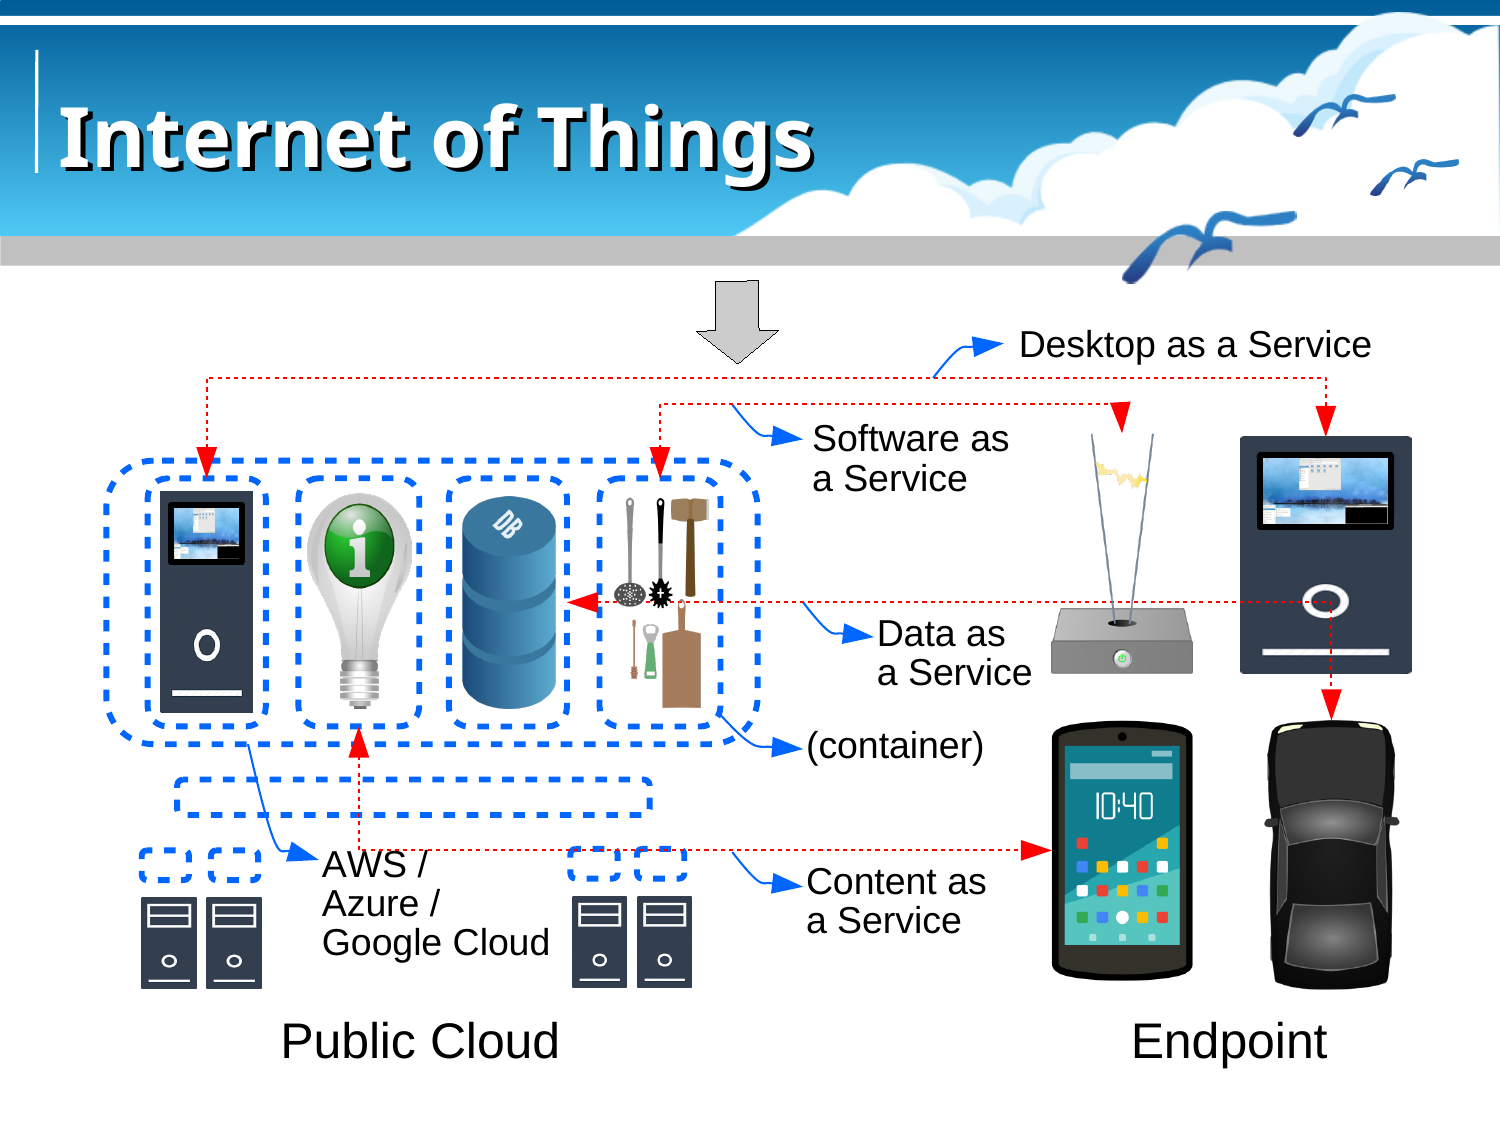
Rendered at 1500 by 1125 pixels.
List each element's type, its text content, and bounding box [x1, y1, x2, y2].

text_box Data as a Service [862, 608, 1052, 702]
text_box Software as a Service [797, 413, 1028, 507]
picture [206, 897, 262, 989]
picture [614, 496, 709, 709]
text_box AWS / Azure / Google Cloud [307, 838, 579, 971]
text_box Endpoint [1116, 1009, 1359, 1077]
text_box [696, 280, 779, 364]
picture [1240, 436, 1412, 674]
title Internet of Things [59, 86, 1465, 186]
picture [307, 493, 412, 709]
text_box Public Cloud [265, 1009, 609, 1077]
picture [462, 496, 556, 709]
picture [141, 897, 197, 989]
text_box Desktop as a Service [1003, 318, 1406, 373]
picture [730, 12, 1500, 284]
picture [1051, 720, 1193, 981]
picture [159, 490, 254, 714]
picture [637, 896, 692, 988]
text_box (container) [791, 720, 1004, 775]
picture [1051, 433, 1193, 674]
text_box Content as a Service [791, 856, 1022, 950]
picture [572, 896, 627, 988]
picture [1263, 720, 1400, 990]
